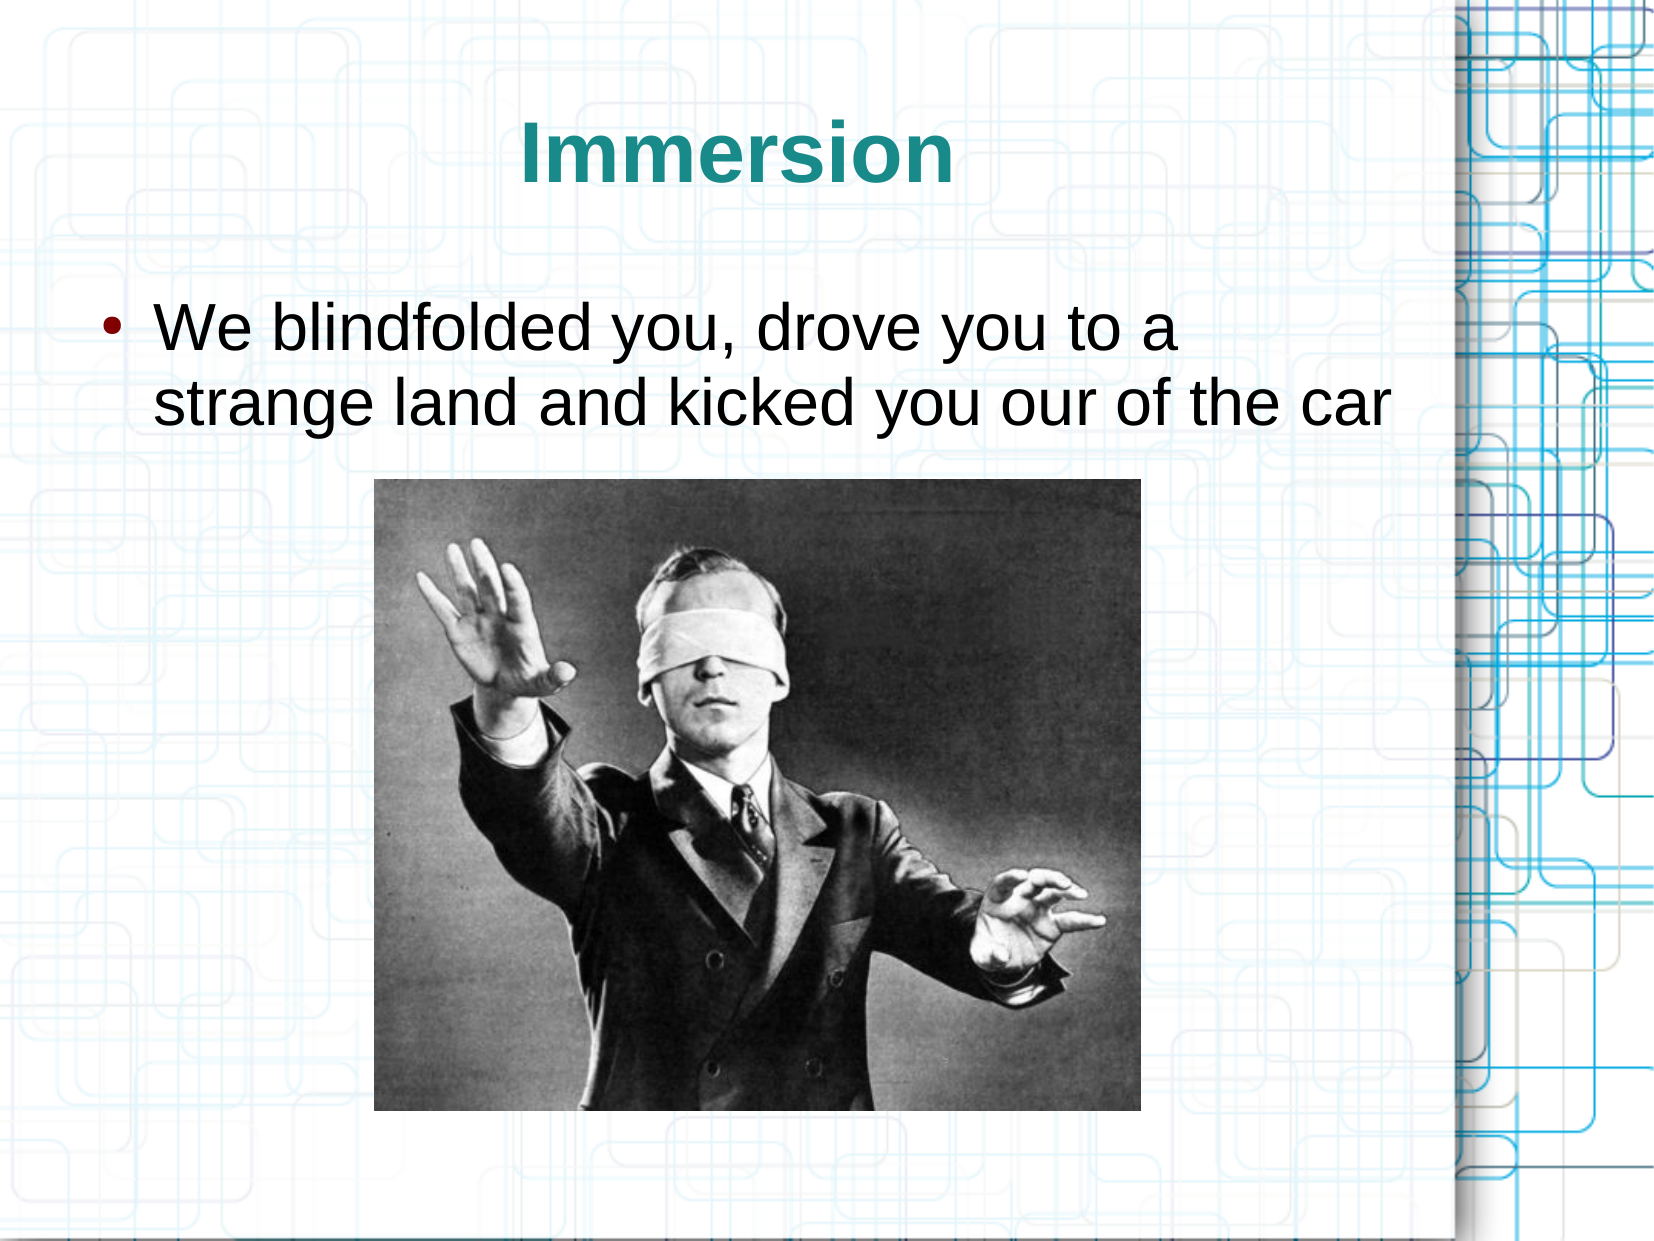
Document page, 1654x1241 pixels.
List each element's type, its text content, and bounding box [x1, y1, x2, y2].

list We blindfolded you, drove you to a strange land and kicked you our of the car [82, 290, 1418, 1010]
title Immersion [59, 49, 1418, 257]
picture [0, 0, 1654, 1241]
